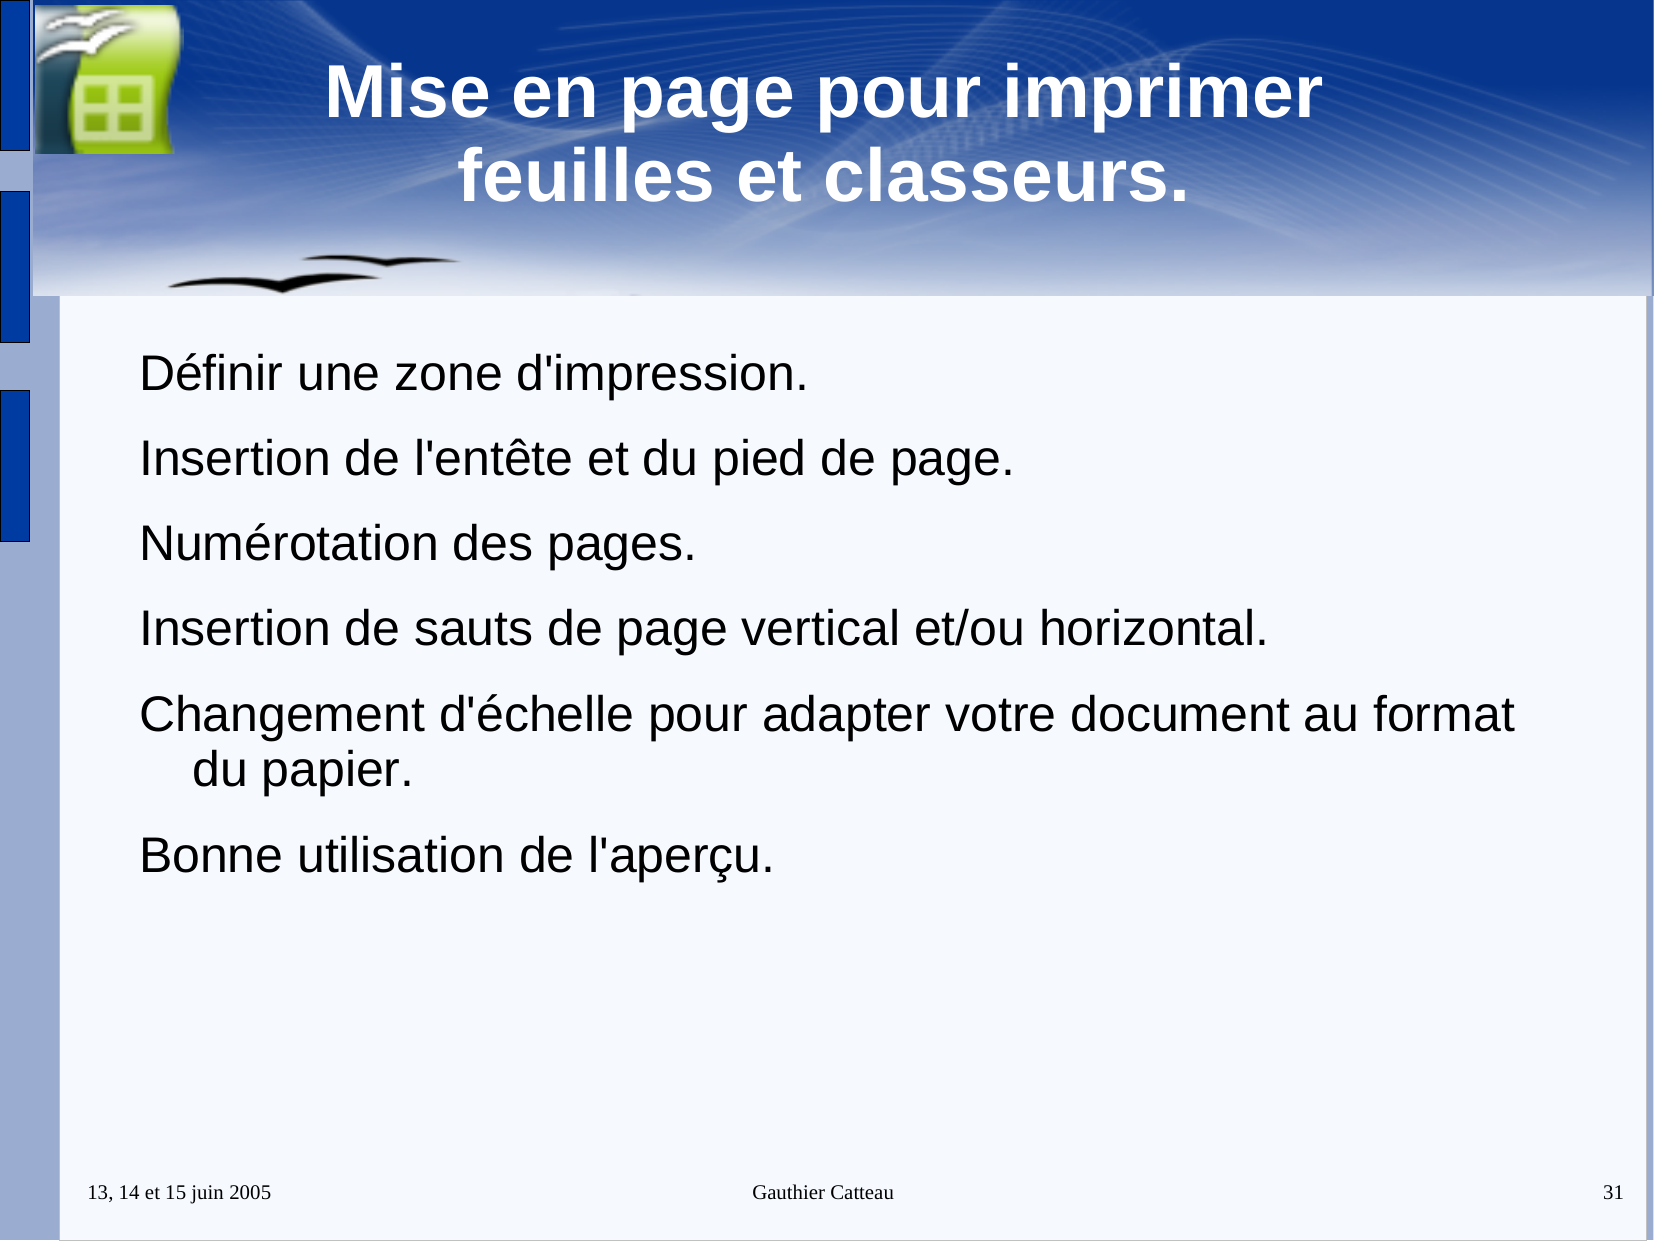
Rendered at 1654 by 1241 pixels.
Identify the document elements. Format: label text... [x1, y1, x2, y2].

title Mise en page pour imprimer feuilles et classeurs. [118, 29, 1531, 237]
list Définir une zone d'impression. Insertion de l'entête et du pied de page. Numérotation des pages. Insertion de sauts de page vertical et/ou horizontal. Changement d'échelle pour adapter votre document au format du papier. Bonne utilisation de l'aperçu. [121, 344, 1534, 1127]
picture [33, 0, 1654, 296]
